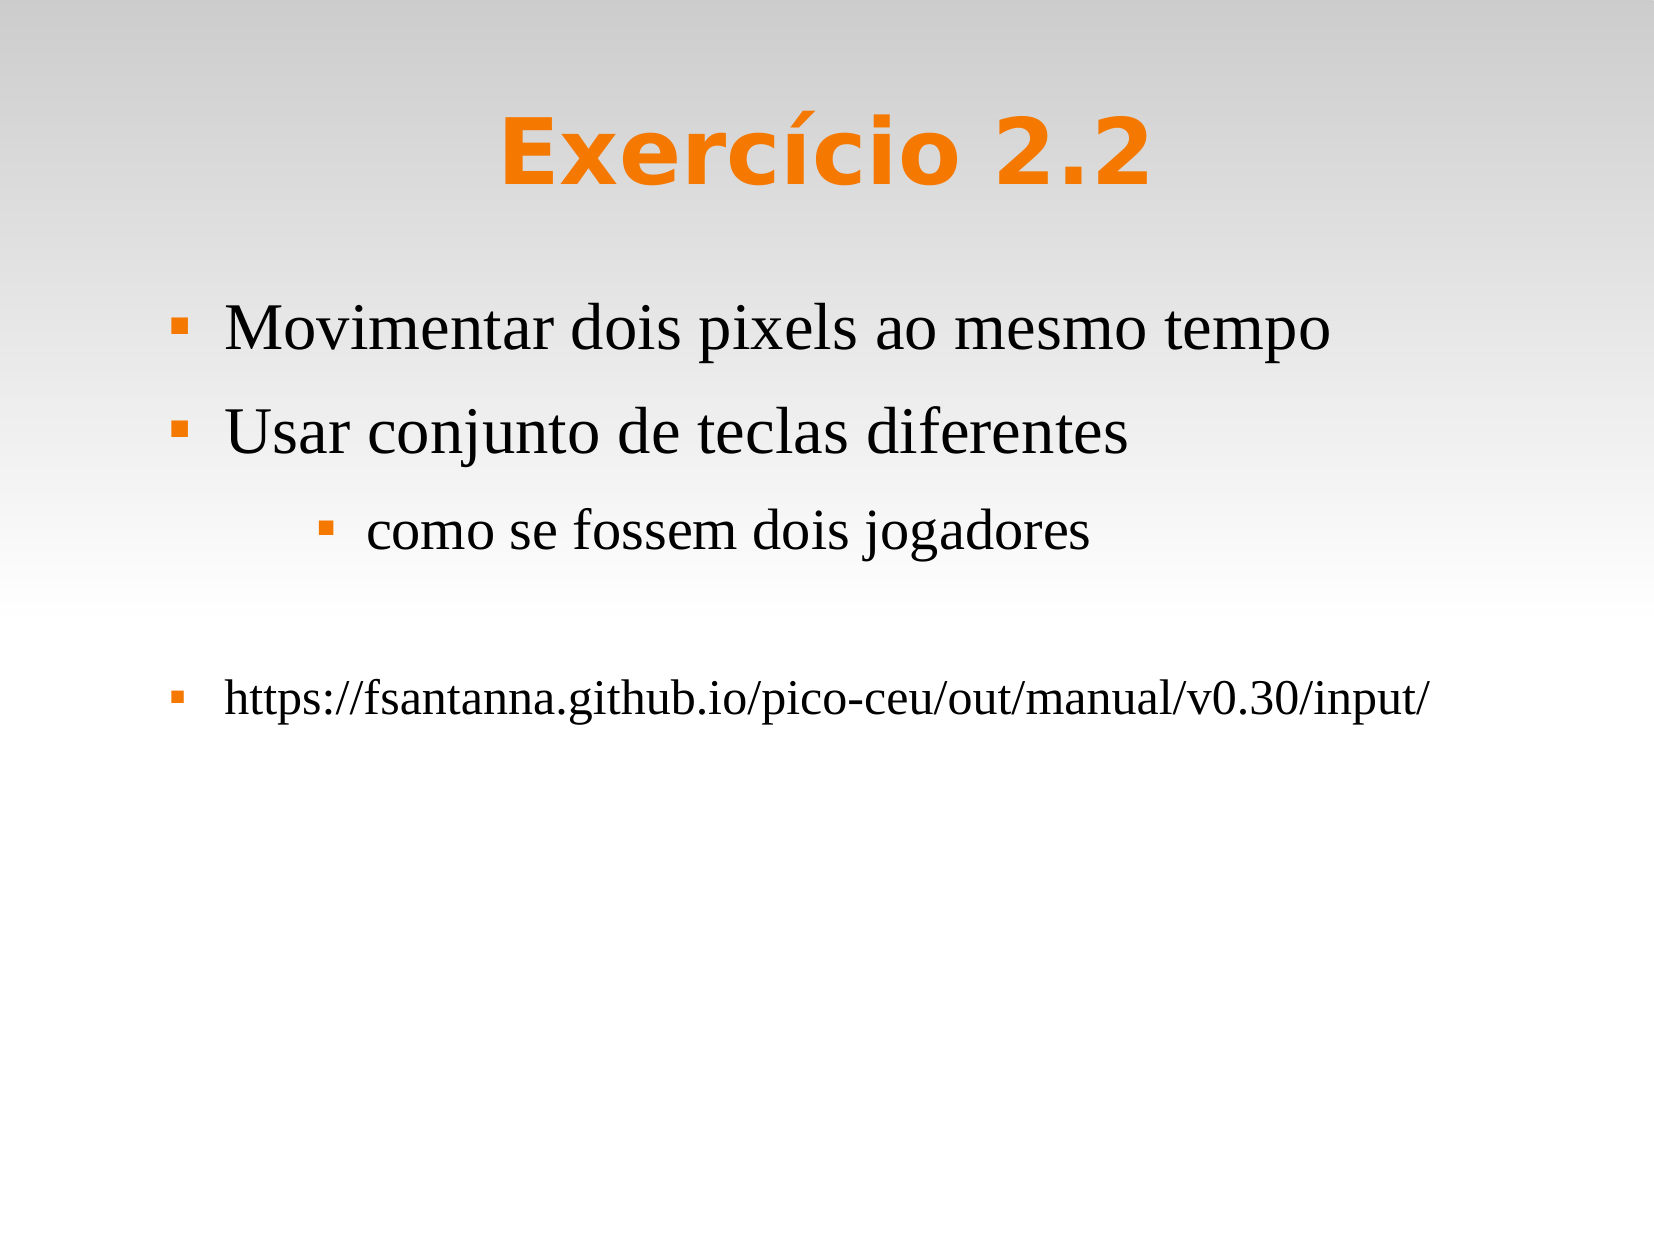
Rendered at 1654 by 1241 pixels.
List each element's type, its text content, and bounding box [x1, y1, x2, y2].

list Movimentar dois pixels ao mesmo tempo Usar conjunto de teclas diferentes como se fossem dois jogadores https://fsantanna.github.io/pico-ceu/out/manual/v0.30/input/ [82, 290, 1571, 1109]
title Exercício 2.2 [82, 49, 1571, 257]
